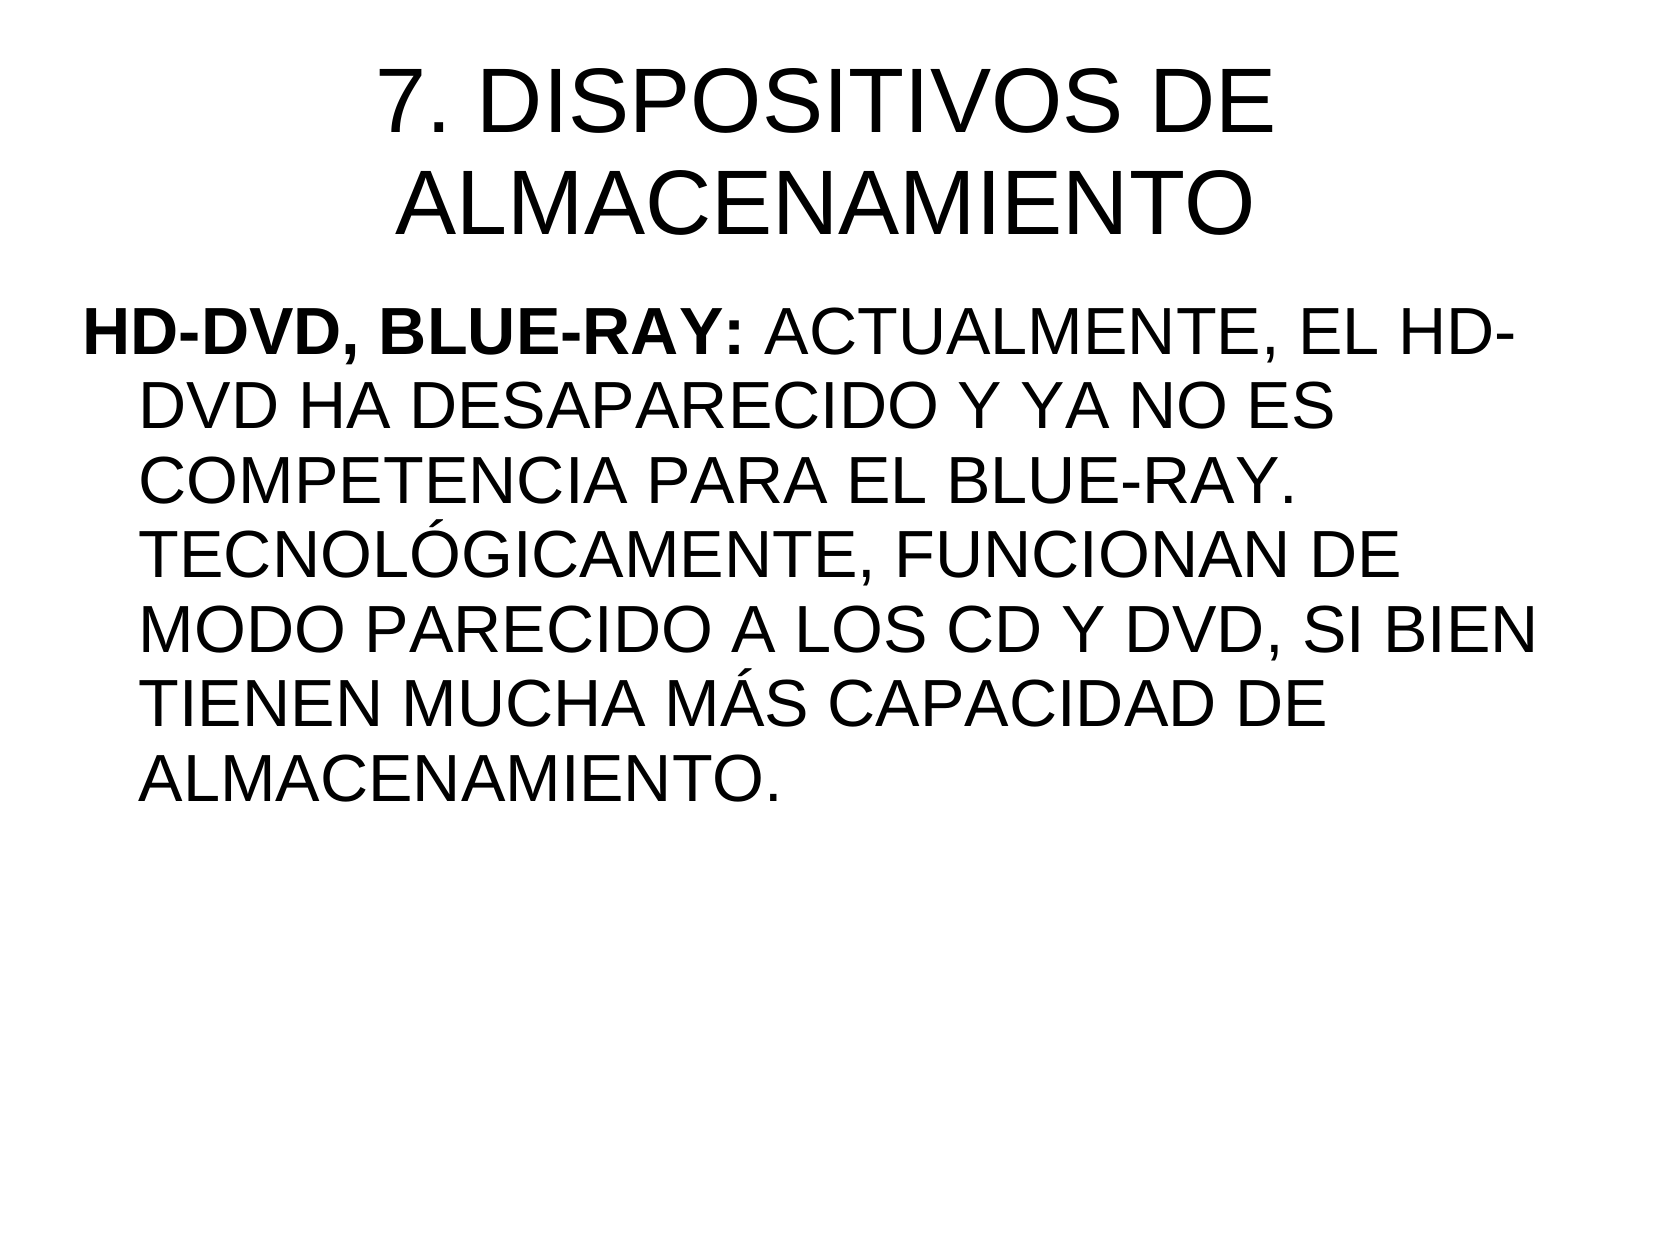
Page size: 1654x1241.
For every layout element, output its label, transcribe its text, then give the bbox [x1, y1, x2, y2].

list HD-DVD, BLUE-RAY: ACTUALMENTE, EL HD-DVD HA DESAPARECIDO Y YA NO ES COMPETENCIA PARA EL BLUE-RAY. TECNOLÓGICAMENTE, FUNCIONAN DE MODO PARECIDO A LOS CD Y DVD, SI BIEN TIENEN MUCHA MÁS CAPACIDAD DE ALMACENAMIENTO. [82, 290, 1571, 1109]
title 7. DISPOSITIVOS DE ALMACENAMIENTO [82, 49, 1571, 257]
